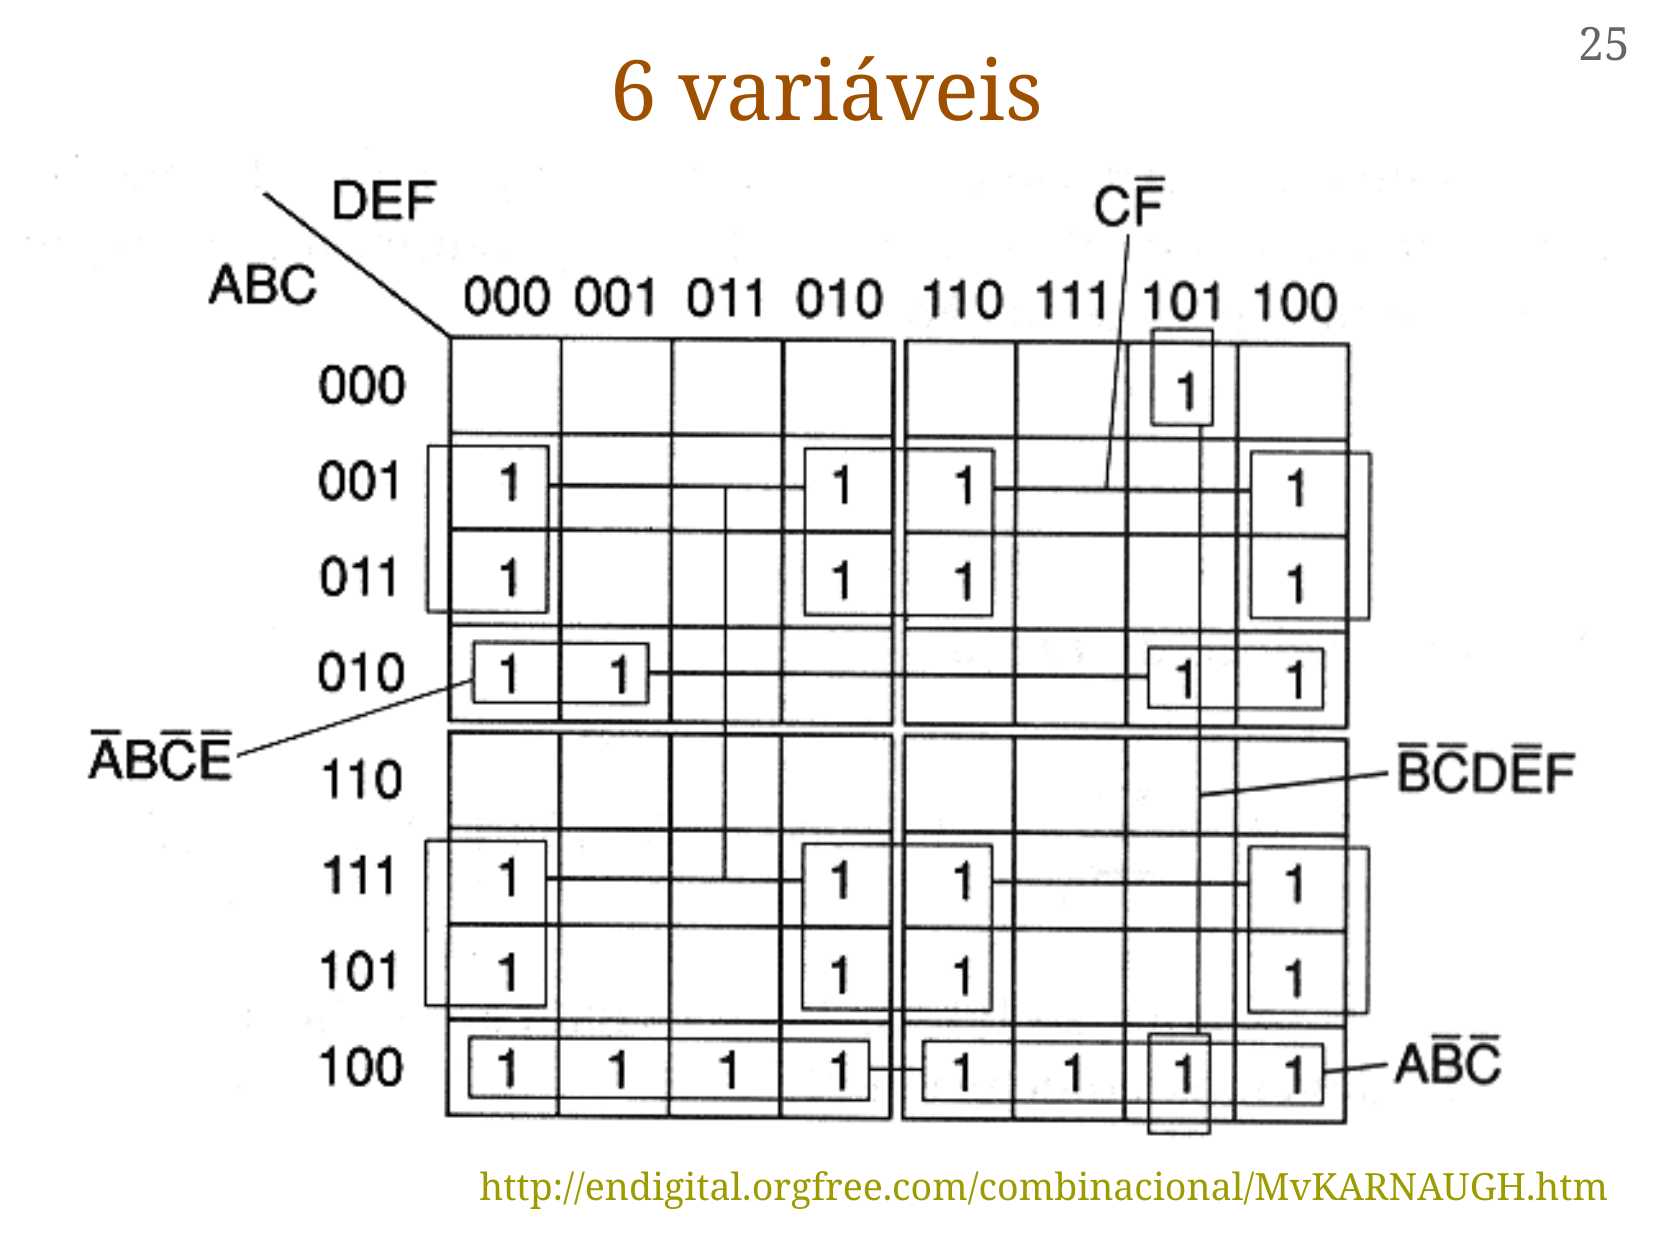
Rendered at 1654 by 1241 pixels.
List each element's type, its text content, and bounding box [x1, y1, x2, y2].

text_box http://endigital.orgfree.com/combinacional/MvKARNAUGH.htm [227, 1153, 1625, 1233]
picture [25, 135, 1607, 1164]
title 6 variáveis [59, 29, 1595, 135]
